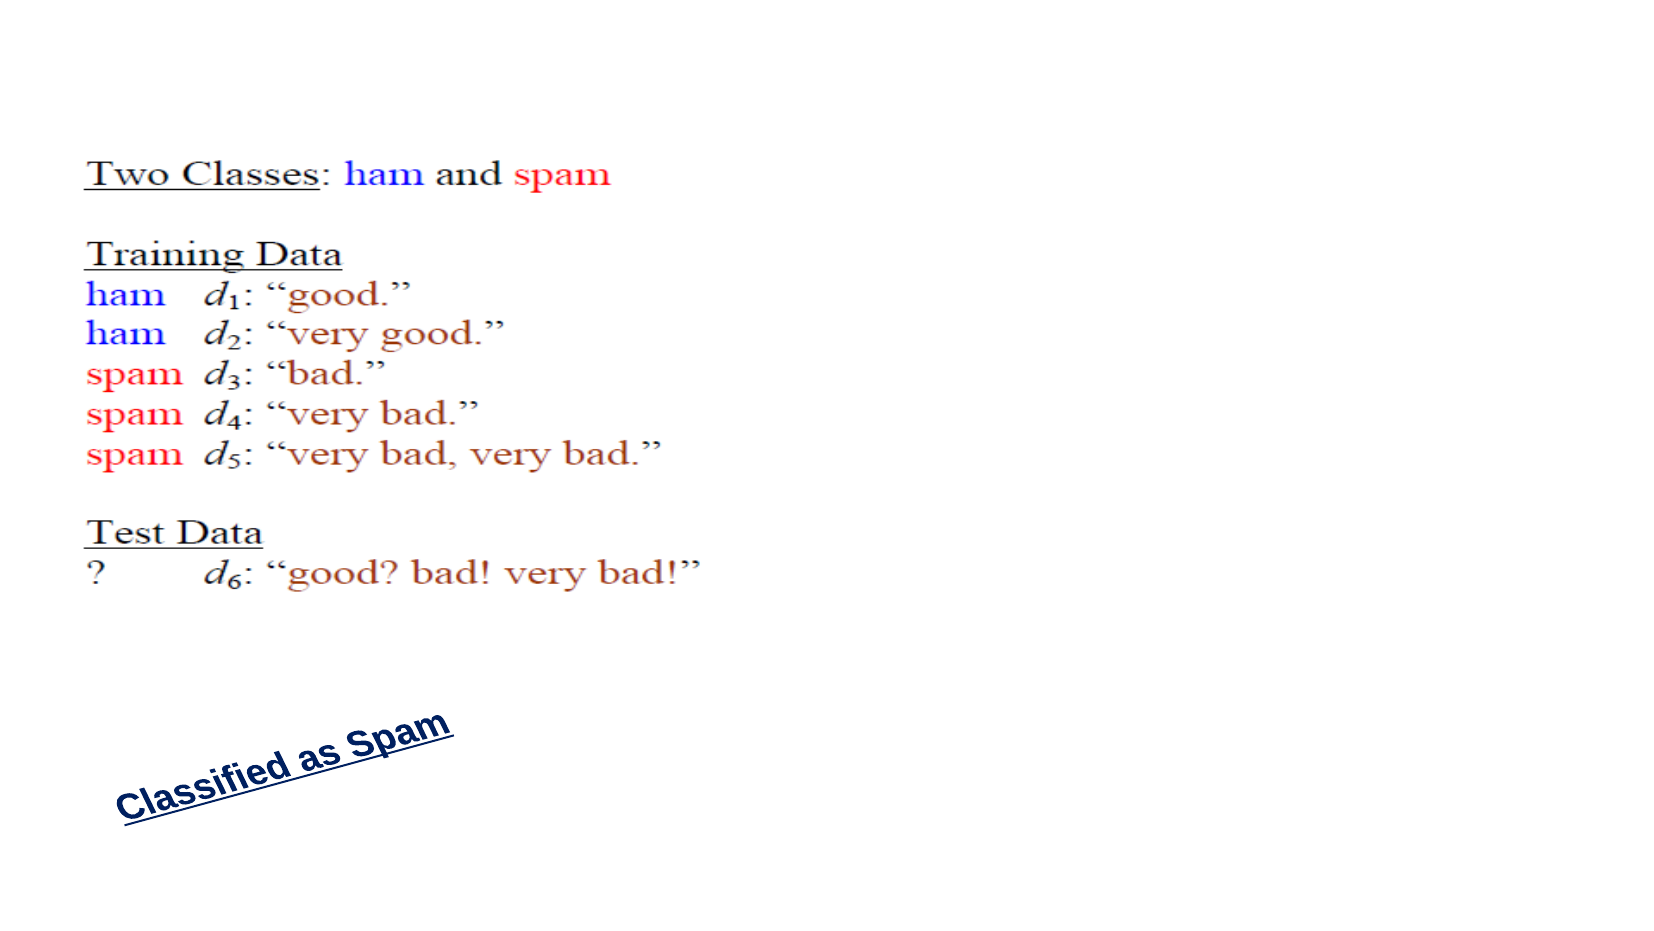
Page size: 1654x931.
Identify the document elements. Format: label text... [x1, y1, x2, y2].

picture [79, 154, 705, 593]
text_box Classified as Spam [88, 649, 610, 840]
